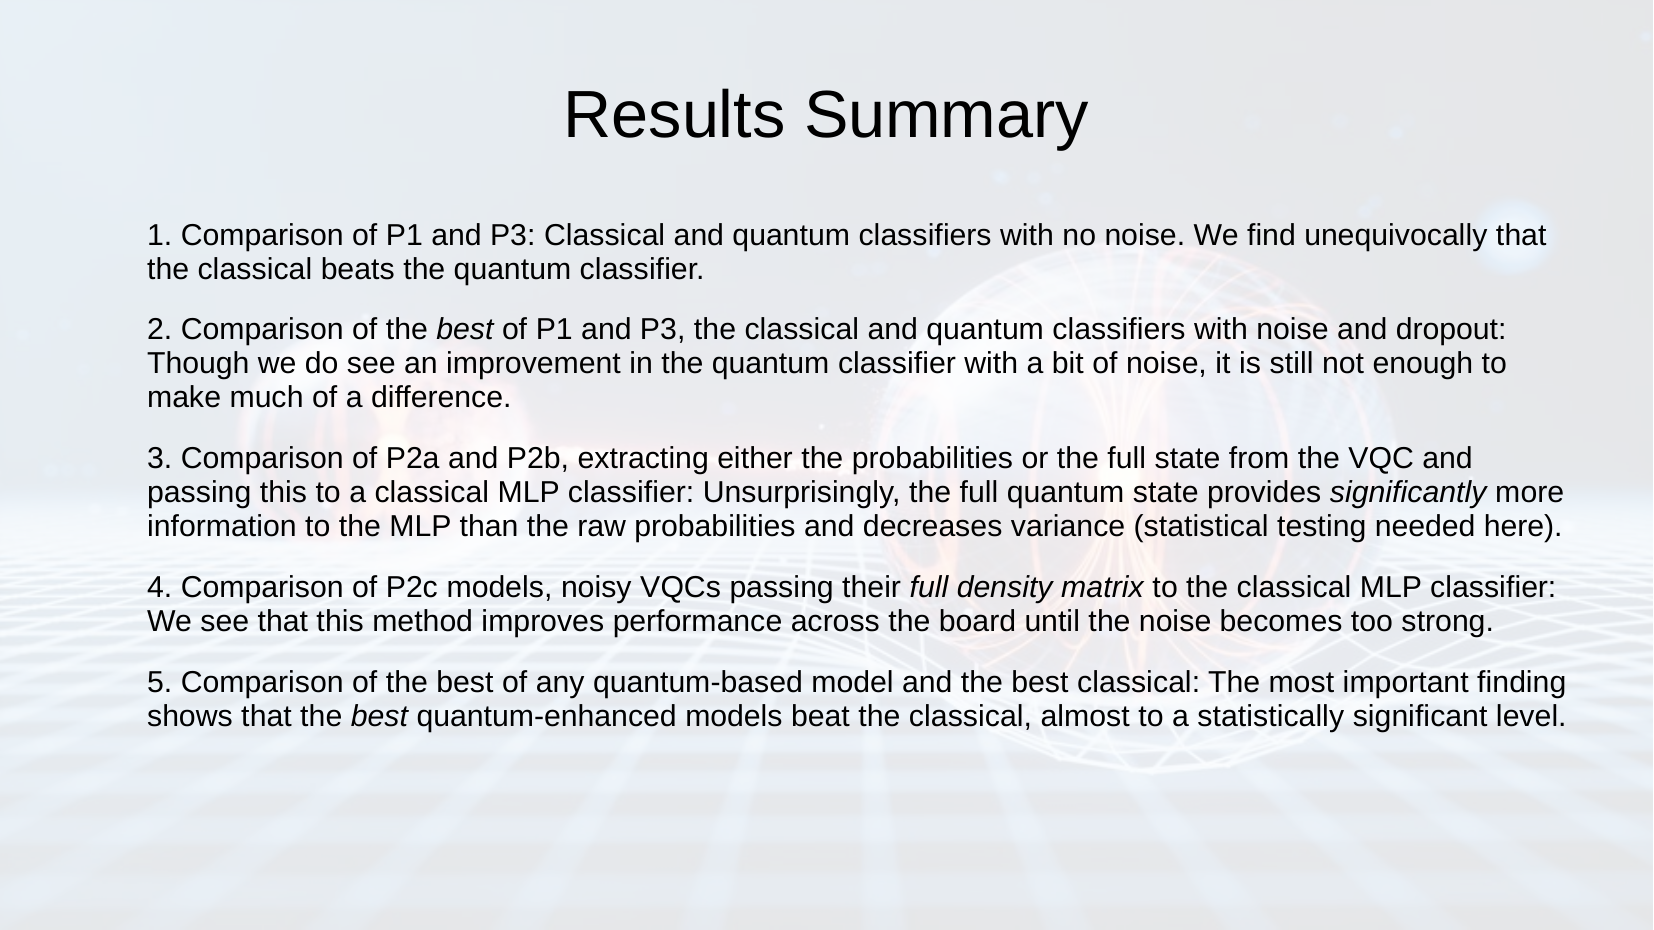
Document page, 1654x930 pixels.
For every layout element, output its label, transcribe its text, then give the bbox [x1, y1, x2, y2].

title Results Summary [82, 37, 1571, 193]
list 1. Comparison of P1 and P3: Classical and quantum classifiers with no noise. We find unequivocally that the classical beats the quantum classifier. 2. Comparison of the best of P1 and P3, the classical and quantum classifiers with noise and dropout: Though we do see an improvement in the quantum classifier with a bit of noise, it is still not enough to make much of a difference. 3. Comparison of P2a and P2b, extracting either the probabilities or the full state from the VQC and passing this to a classical MLP classifier: Unsurprisingly, the full quantum state provides significantly more information to the MLP than the raw probabilities and decreases variance (statistical testing needed here). 4. Comparison of P2c models, noisy VQCs passing their full density matrix to the classical MLP classifier: We see that this method improves performance across the board until the noise becomes too strong. 5. Comparison of the best of any quantum-based model and the best classical: The most important finding shows that the best quantum-enhanced models beat the classical, almost to a statistically significant level. [82, 217, 1571, 757]
